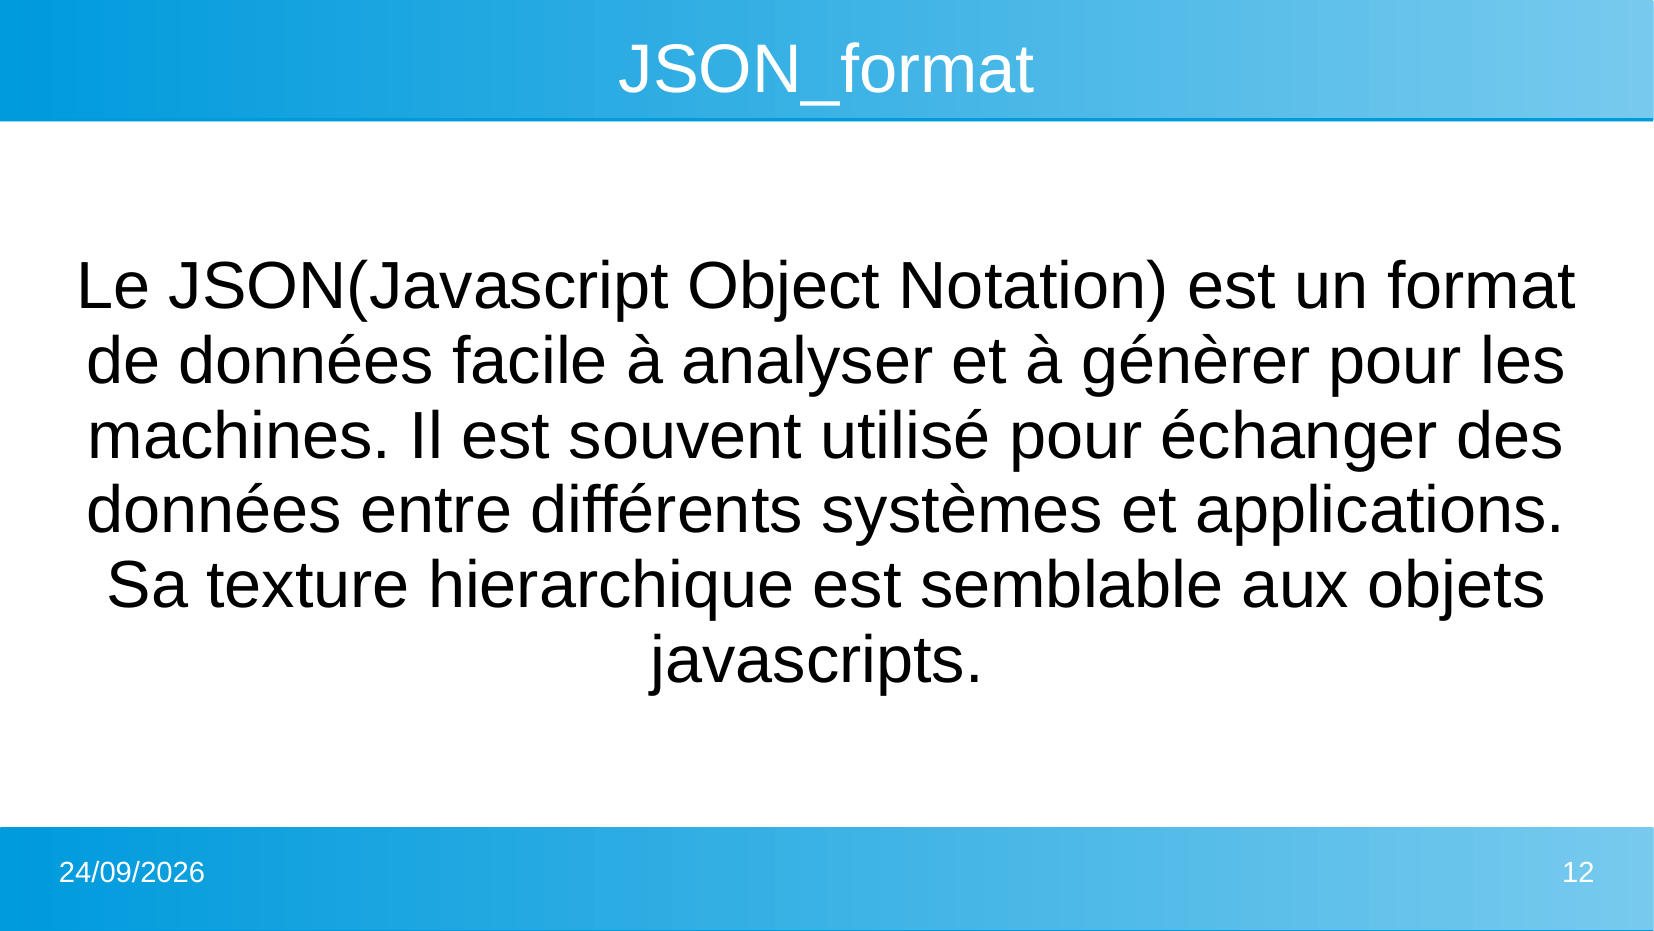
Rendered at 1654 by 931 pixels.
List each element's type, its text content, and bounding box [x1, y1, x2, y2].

subtitle Le JSON(Javascript Object Notation) est un format de données facile à analyser et à génèrer pour les machines. Il est souvent utilisé pour échanger des données entre différents systèmes et applications. Sa texture hierarchique est semblable aux objets javascripts. [58, 177, 1595, 768]
title JSON_format [58, 29, 1595, 108]
